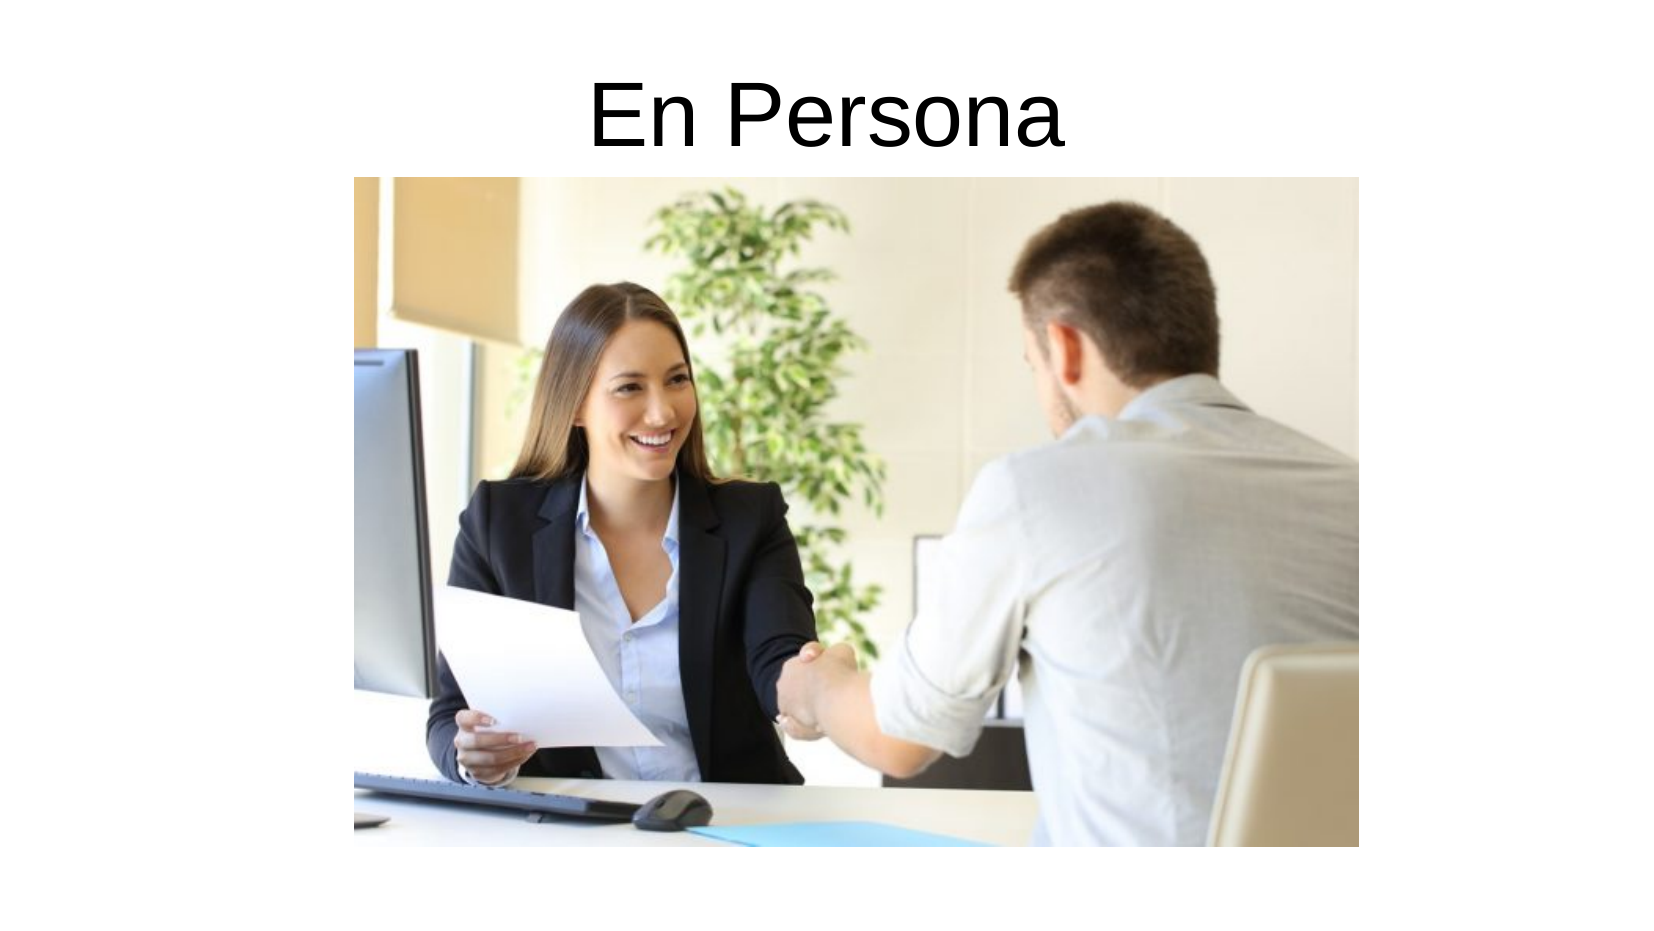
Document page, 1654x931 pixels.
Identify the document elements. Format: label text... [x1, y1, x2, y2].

title En Persona [82, 37, 1571, 193]
picture [354, 177, 1359, 847]
